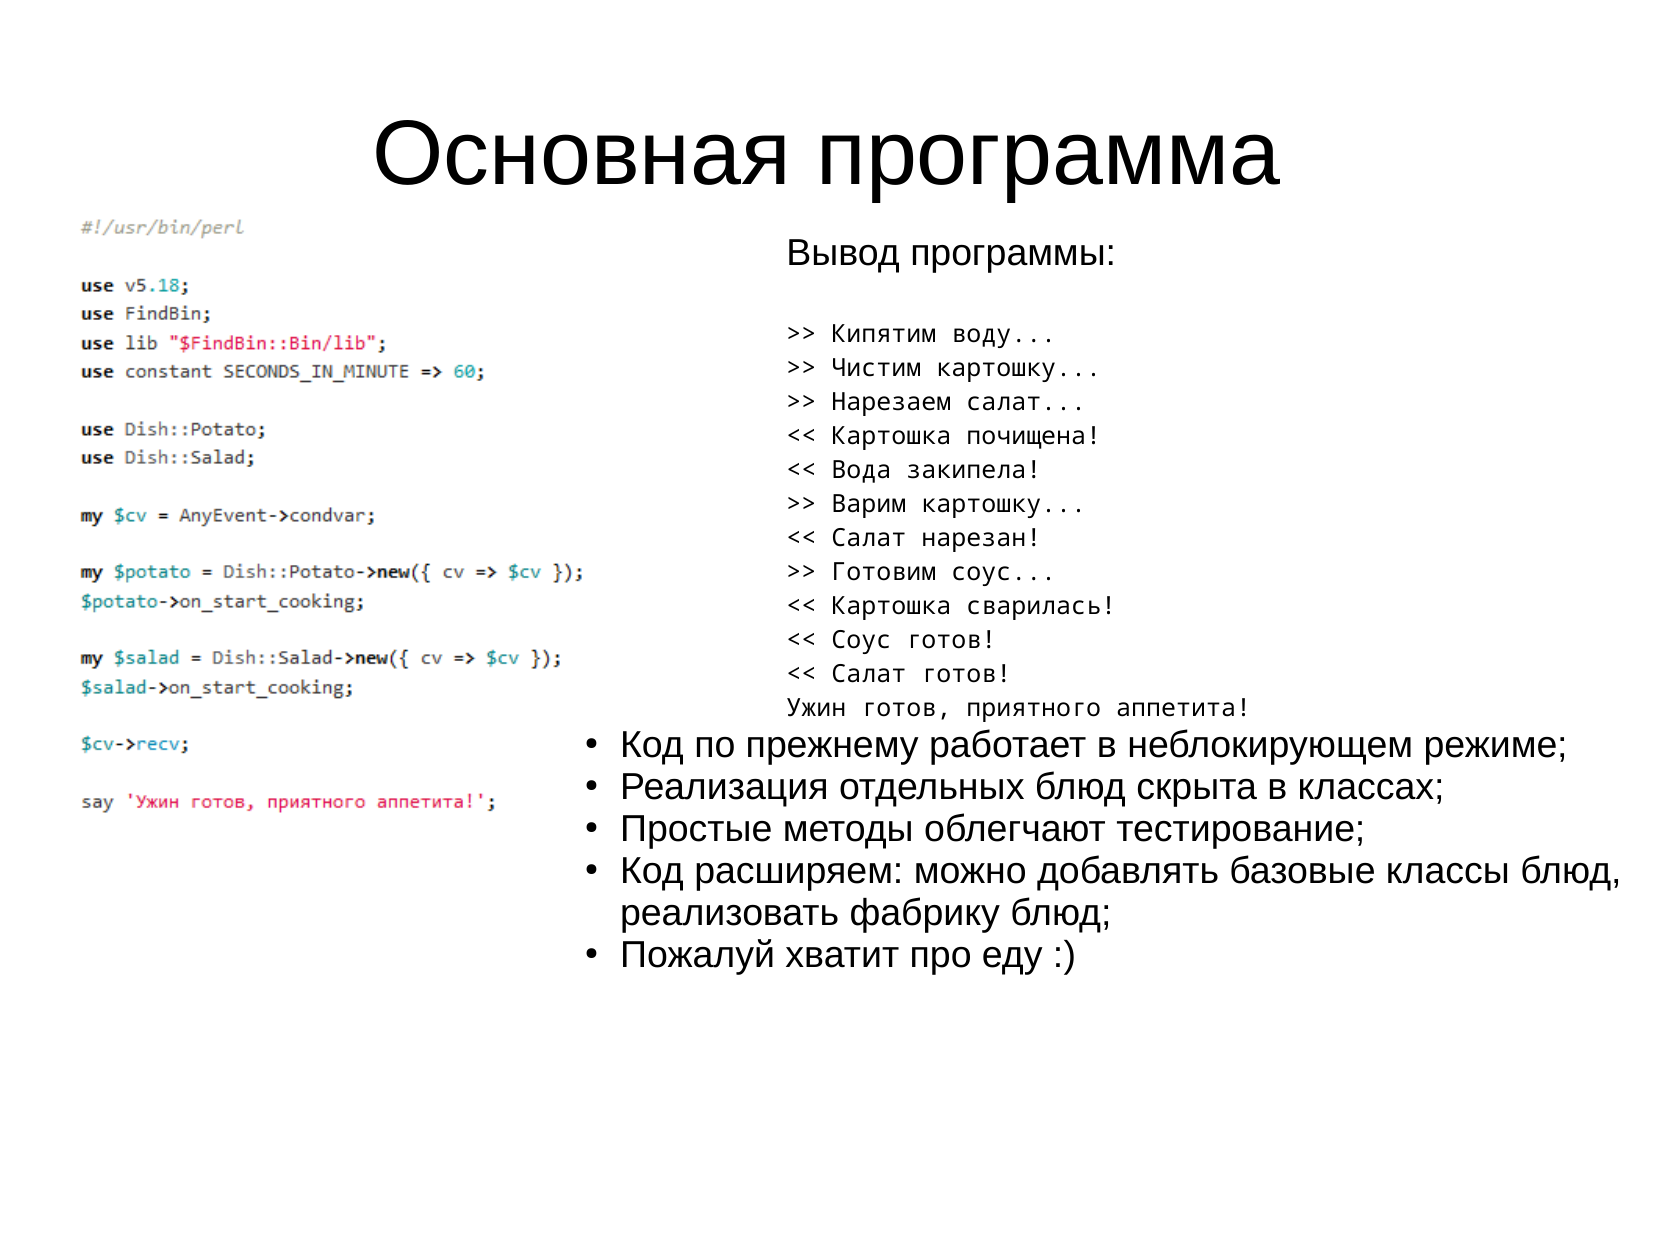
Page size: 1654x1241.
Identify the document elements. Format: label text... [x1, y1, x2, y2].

text_box Код по прежнему работает в неблокирующем режиме; Реализация отдельных блюд скрыта в классах; Простые методы облегчают тестирование; Код расширяем: можно добавлять базовые классы блюд, реализовать фабрику блюд; Пожалуй хватит про еду :) [570, 716, 1638, 984]
text_box Вывод программы: >> Кипятим воду... >> Чистим картошку... >> Нарезаем салат... << Картошка почищена! << Вода закипела! >> Варим картошку... << Салат нарезан! >> Готовим соус... << Картошка сварилась! << Соус готов! << Салат готов! Ужин готов, приятного аппетита! [771, 224, 1228, 674]
picture [75, 212, 585, 819]
title Основная программа [82, 49, 1571, 257]
